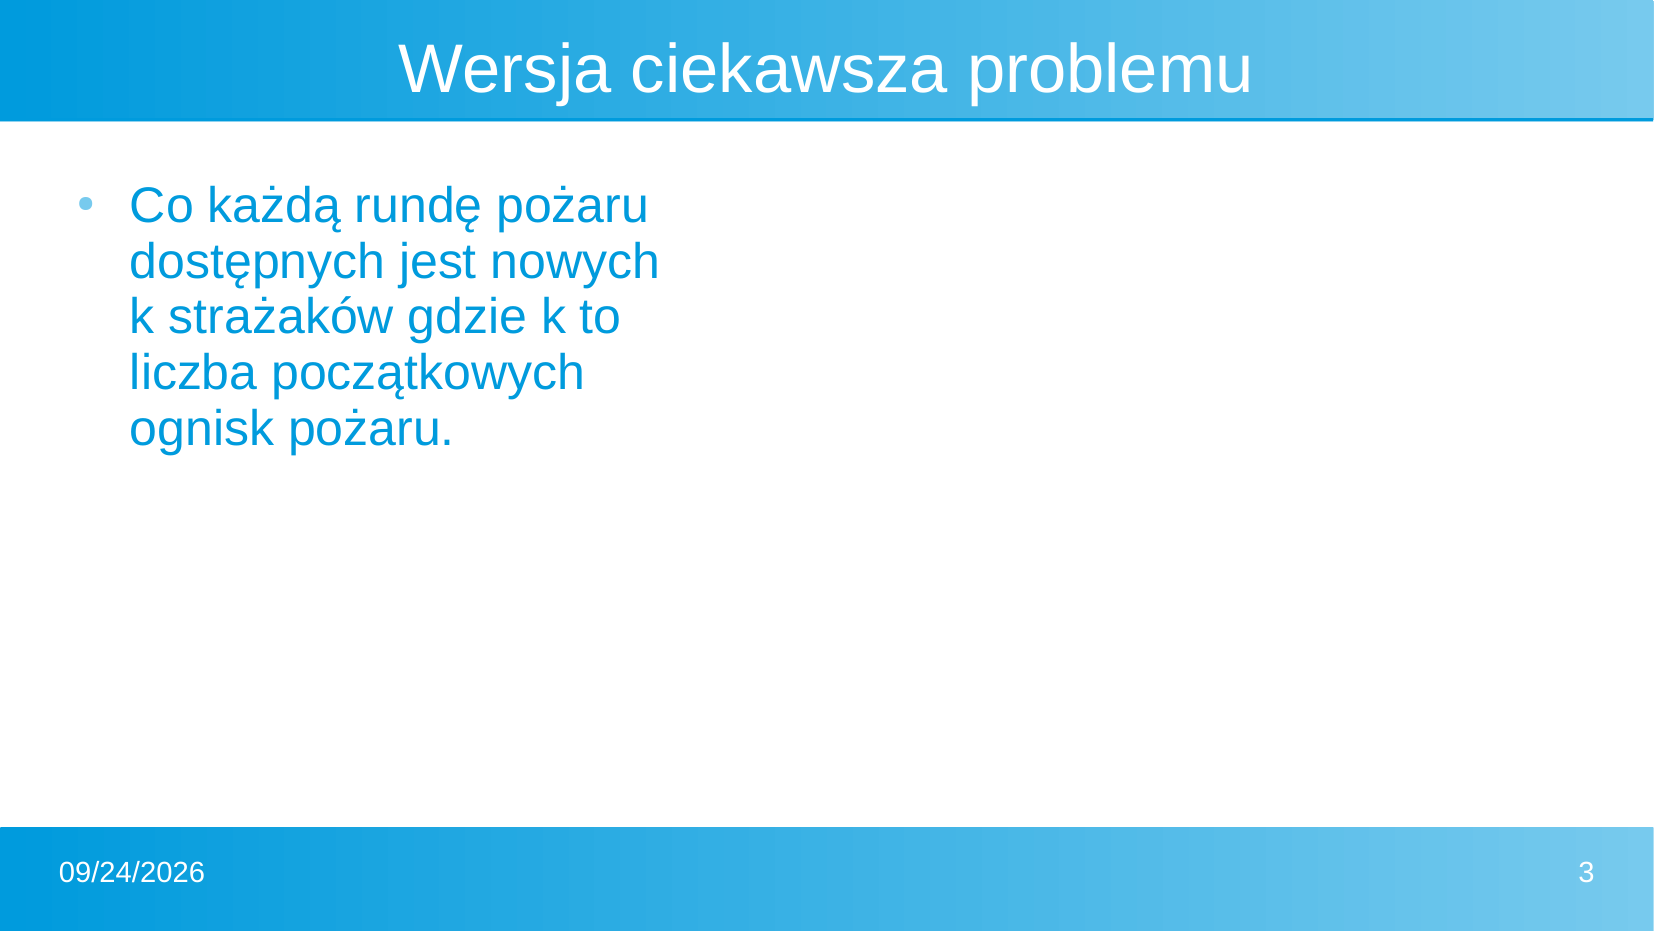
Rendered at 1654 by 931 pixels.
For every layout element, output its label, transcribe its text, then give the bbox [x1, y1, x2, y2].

list Co każdą rundę pożaru dostępnych jest nowych k strażaków gdzie k to liczba początkowych ognisk pożaru. [59, 177, 676, 768]
title Wersja ciekawsza problemu [59, 29, 1595, 108]
